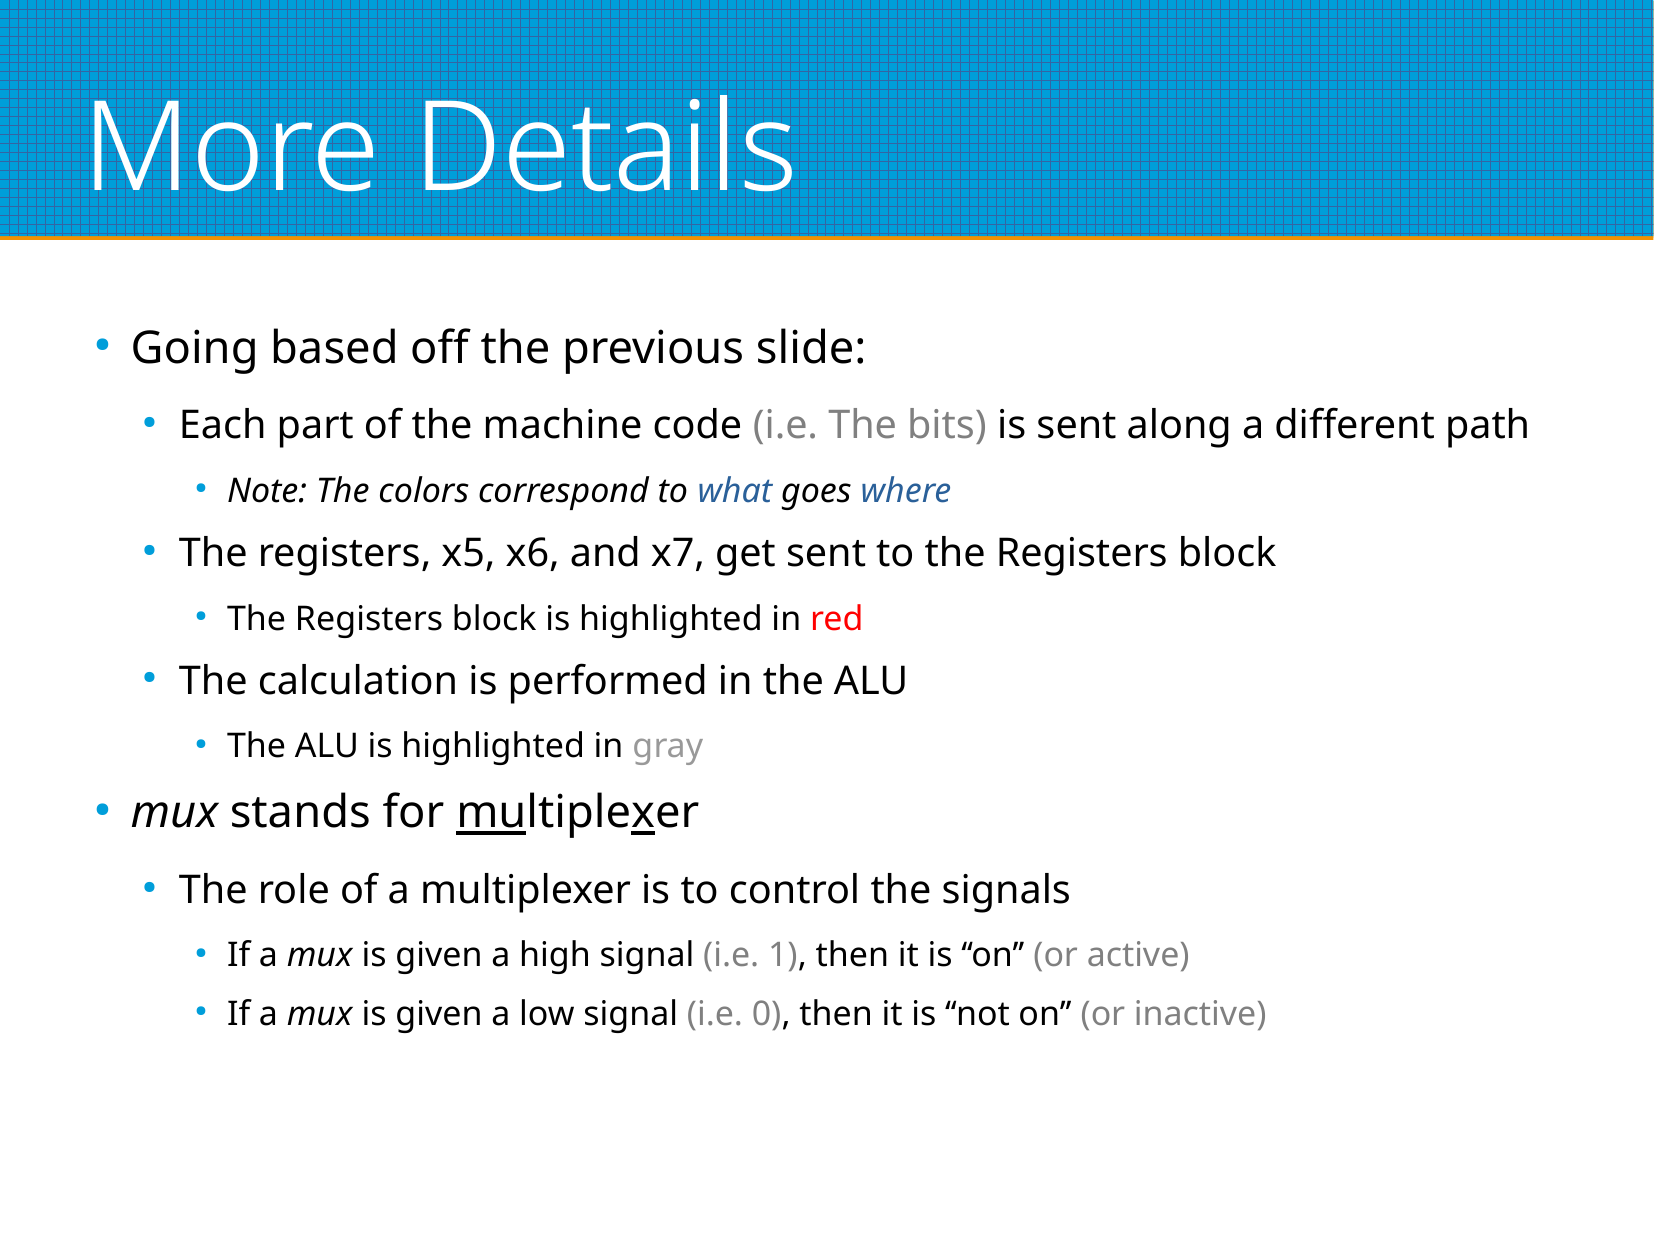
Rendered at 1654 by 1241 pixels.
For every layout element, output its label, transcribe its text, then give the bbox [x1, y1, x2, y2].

list Going based off the previous slide: Each part of the machine code (i.e. The bits) is sent along a different path Note: The colors correspond to what goes where The registers, x5, x6, and x7, get sent to the Registers block The Registers block is highlighted in red The calculation is performed in the ALU The ALU is highlighted in gray mux stands for multiplexer The role of a multiplexer is to control the signals If a mux is given a high signal (i.e. 1), then it is ‘‘on’’ (or active) If a mux is given a low signal (i.e. 0), then it is ‘‘not on’’ (or inactive) [82, 314, 1563, 1081]
title More Details [82, 19, 1571, 227]
